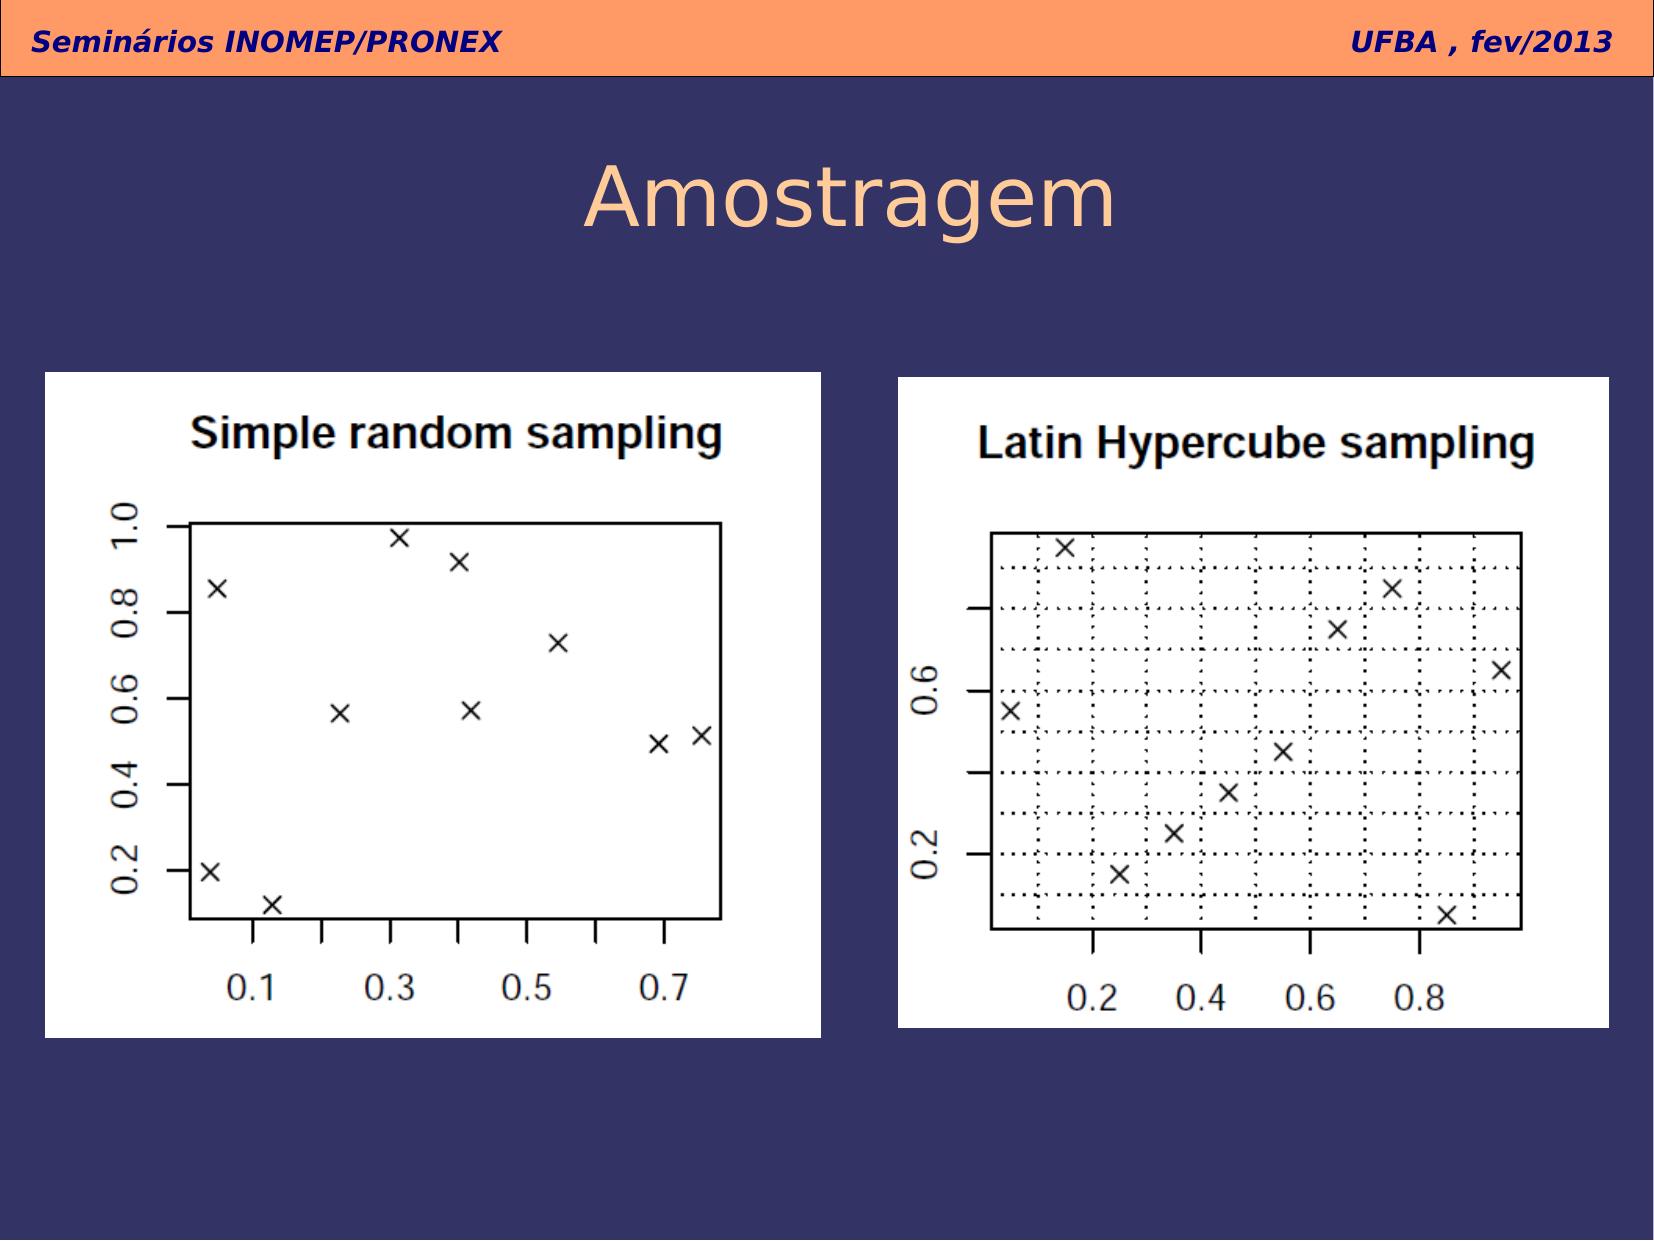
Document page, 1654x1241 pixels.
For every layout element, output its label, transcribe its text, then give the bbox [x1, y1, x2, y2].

picture [45, 372, 821, 1038]
picture [898, 377, 1609, 1028]
title Amostragem [68, 123, 1634, 271]
